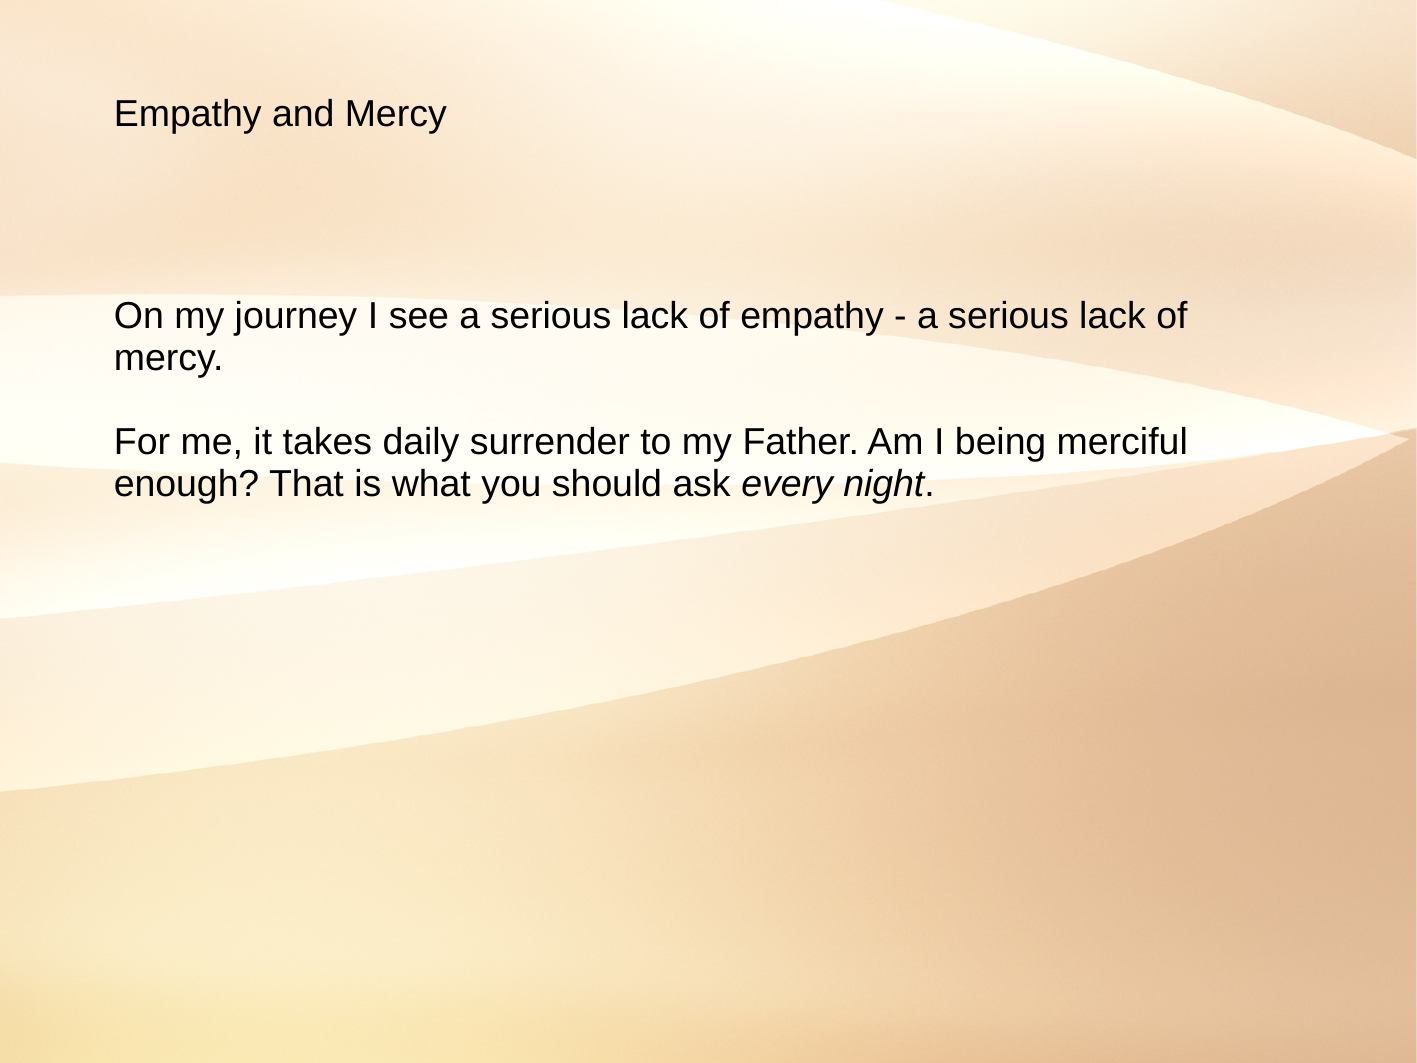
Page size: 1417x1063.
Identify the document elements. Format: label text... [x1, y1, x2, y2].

picture [0, 0, 1417, 1063]
list On my journey I see a serious lack of empathy - a serious lack of mercy. For me, it takes daily surrender to my Father. Am I being merciful enough? That is what you should ask every night. [99, 286, 1318, 967]
title Empathy and Mercy [99, 84, 1318, 256]
